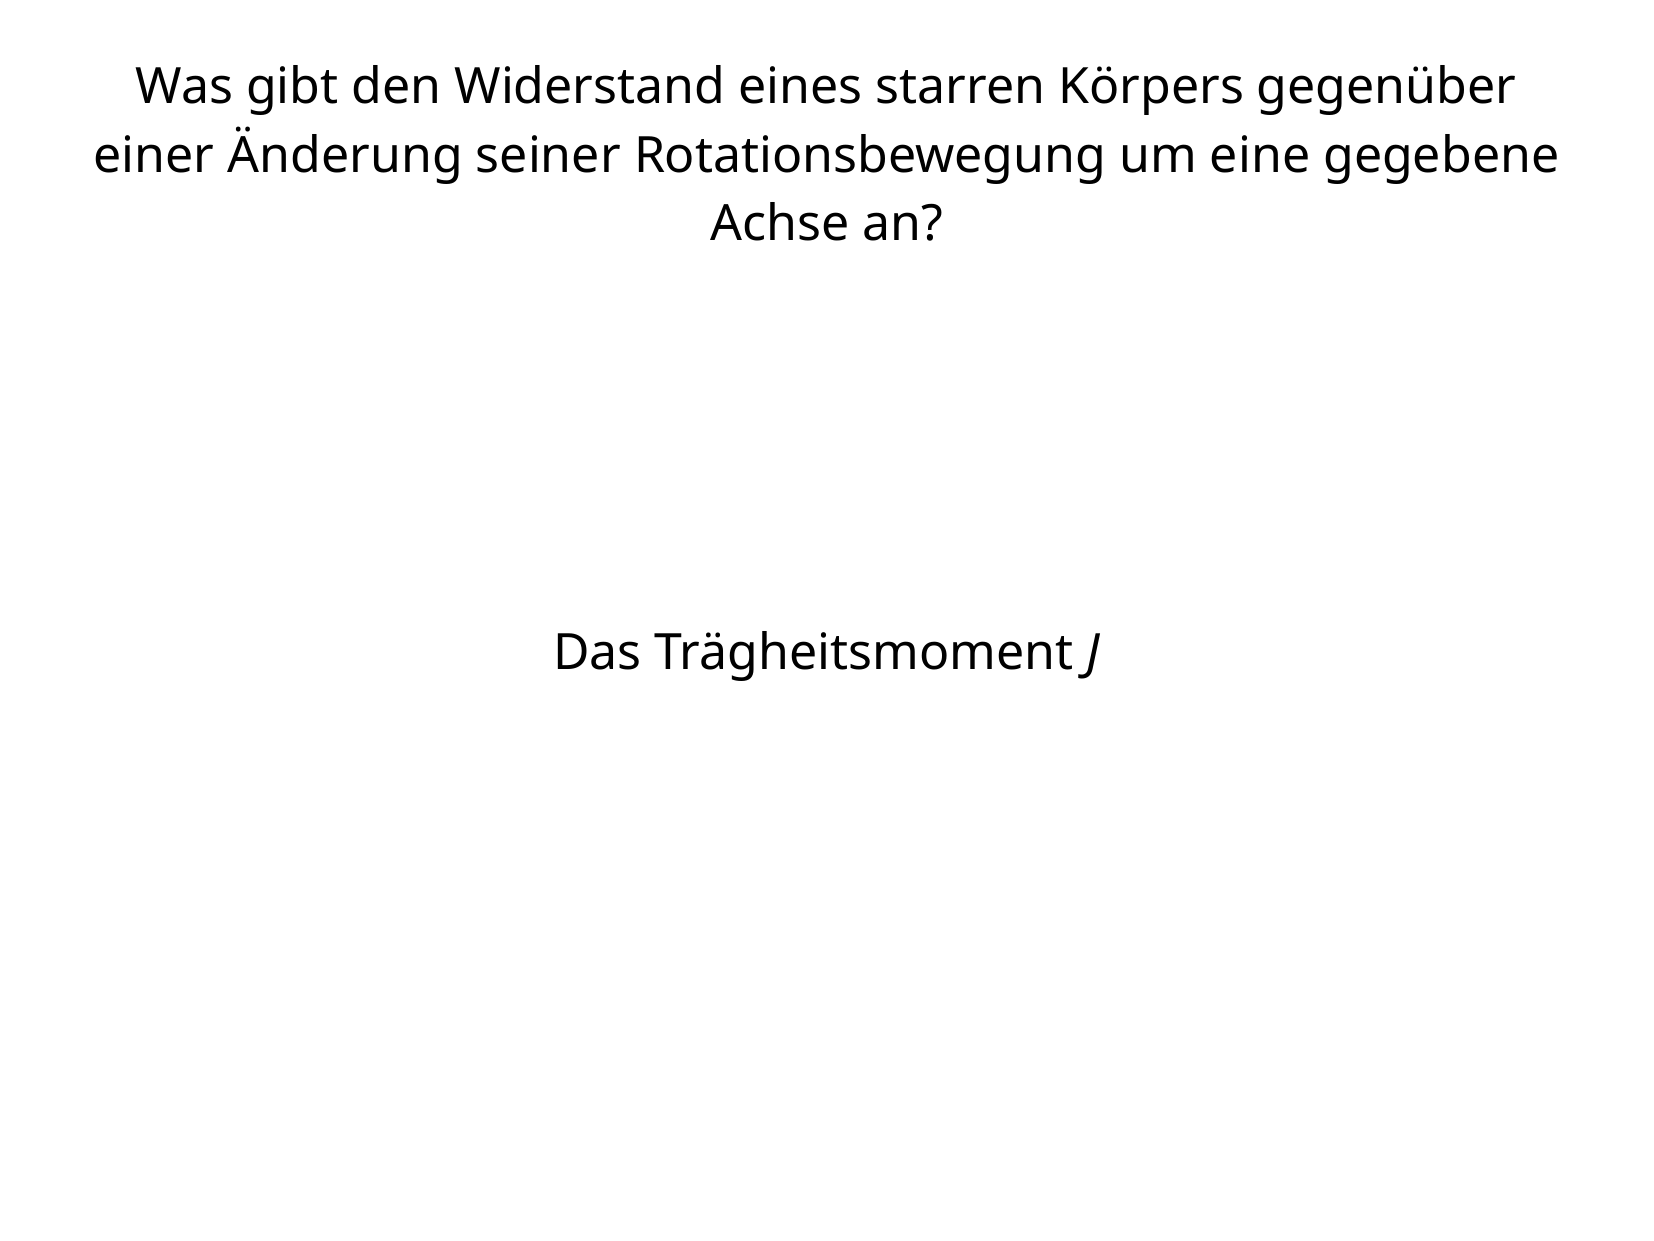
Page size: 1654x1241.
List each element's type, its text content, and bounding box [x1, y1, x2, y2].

title Was gibt den Widerstand eines starren Körpers gegenüber einer Änderung seiner Rotationsbewegung um eine gegebene Achse an? [82, 49, 1571, 257]
subtitle Das Trägheitsmoment J [82, 290, 1571, 1010]
